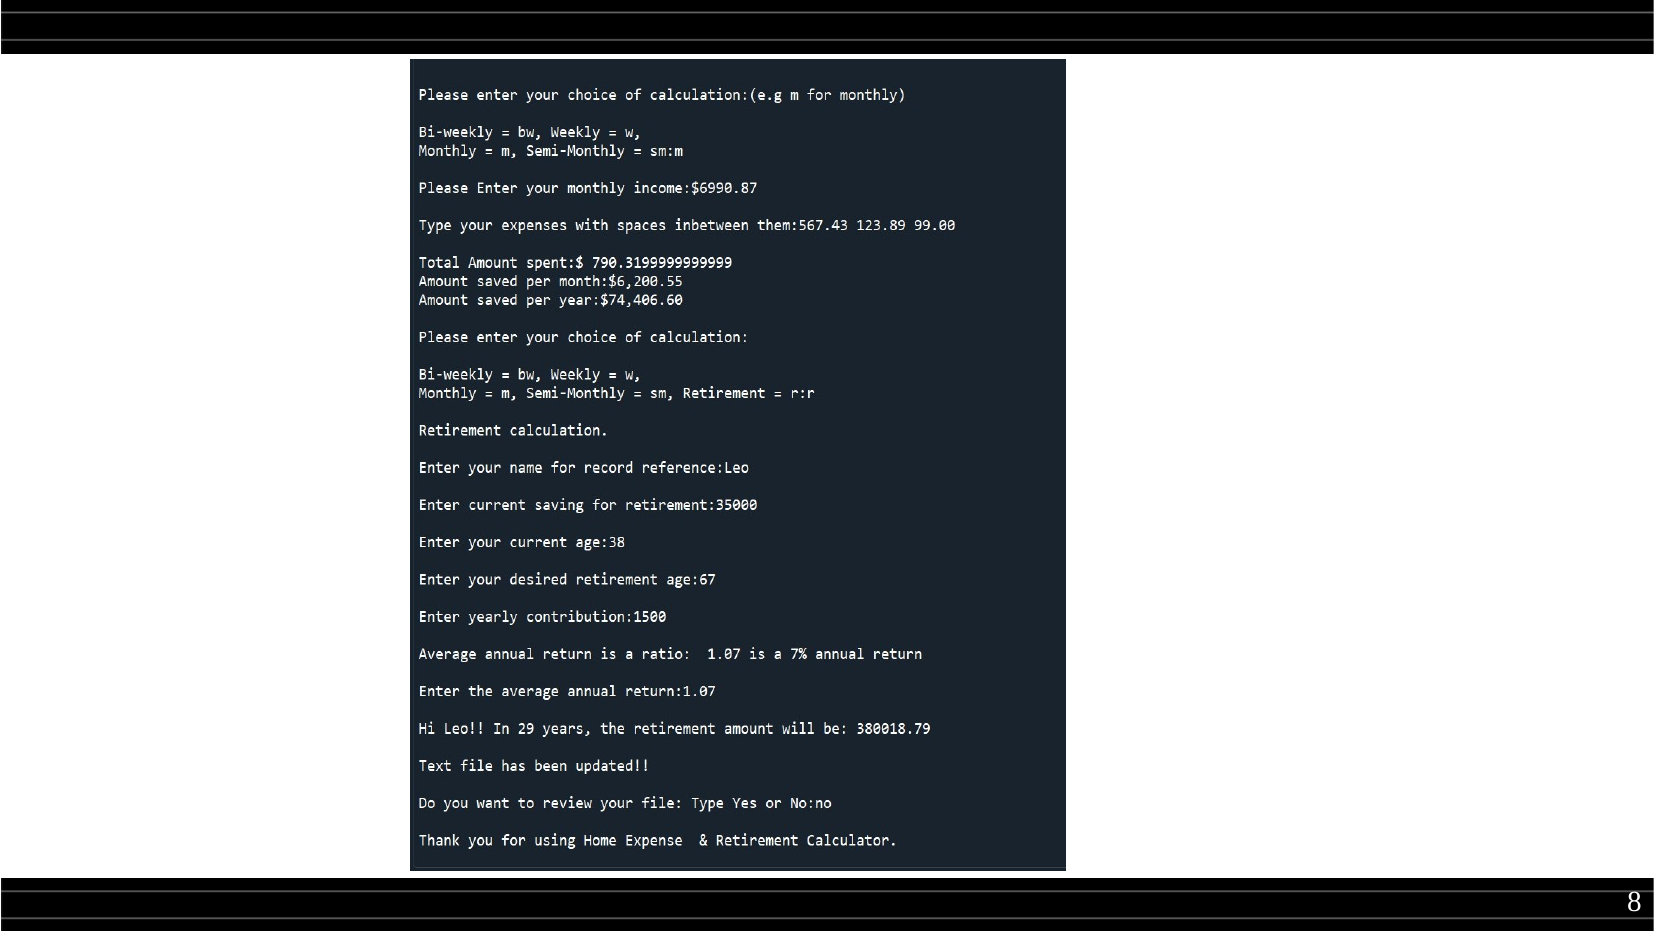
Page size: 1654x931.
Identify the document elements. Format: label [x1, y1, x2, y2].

picture [1, 0, 1654, 54]
picture [410, 59, 1066, 871]
picture [1, 878, 1654, 931]
